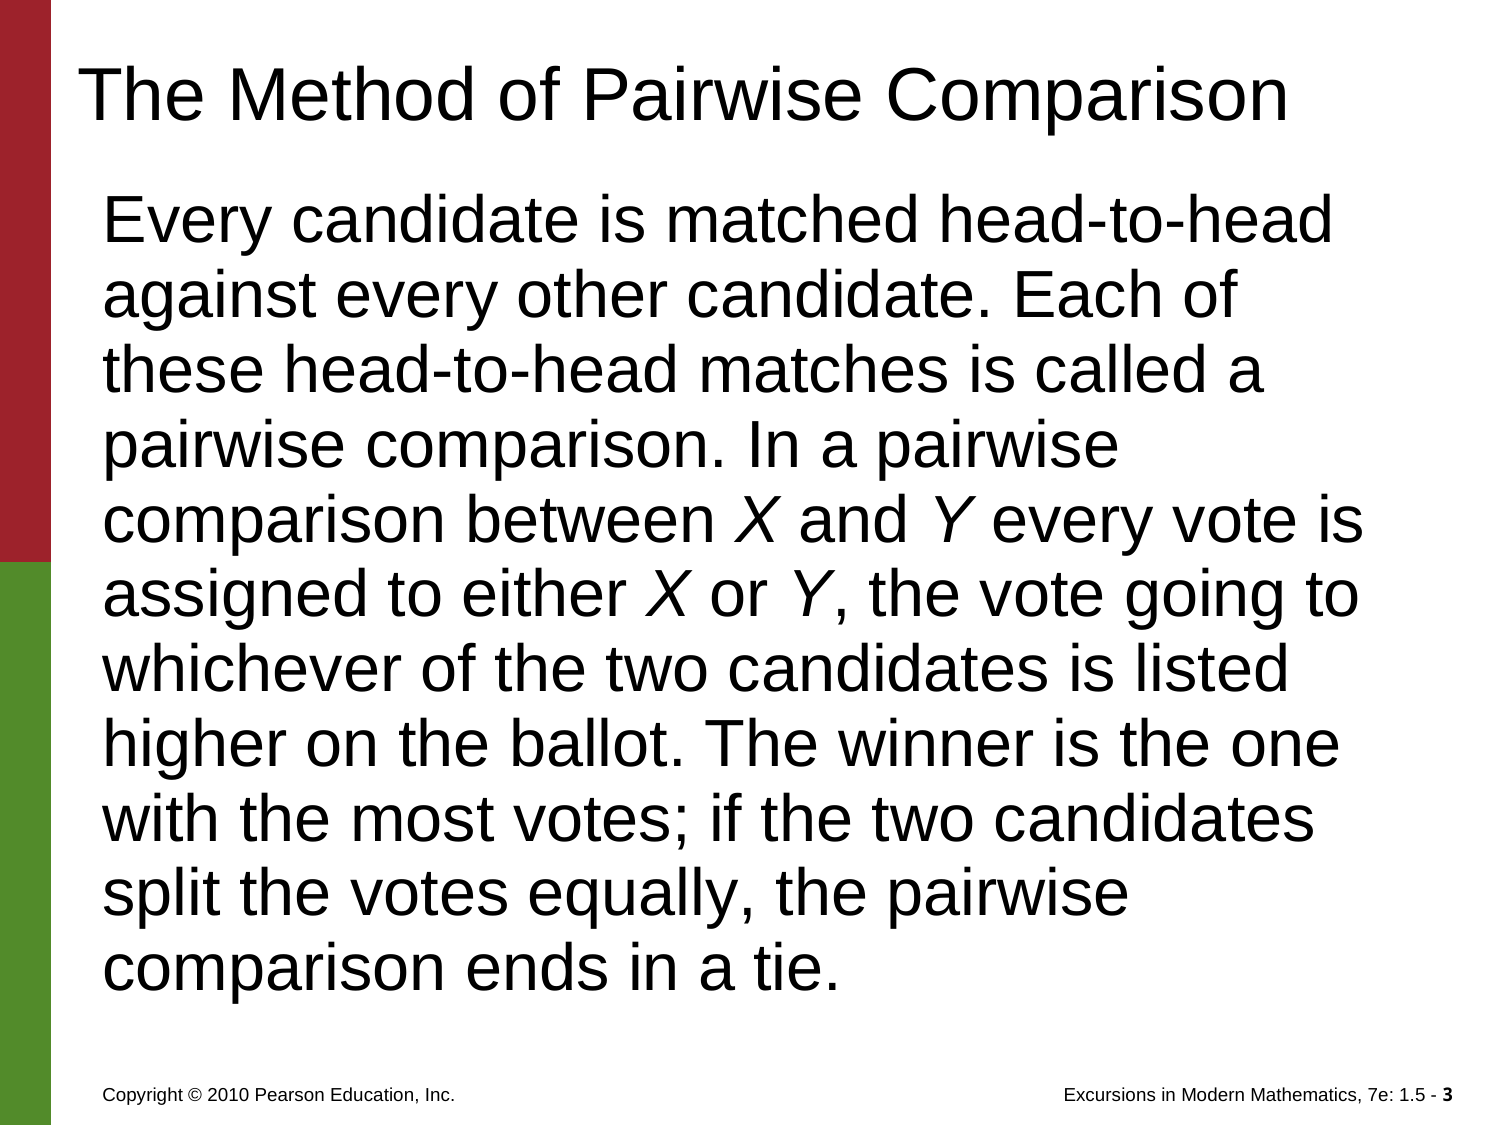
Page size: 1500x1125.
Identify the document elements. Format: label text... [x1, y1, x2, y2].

text_box The Method of Pairwise Comparison [62, 37, 1413, 143]
list Every candidate is matched head-to-head against every other candidate. Each of these head-to-head matches is called a pairwise comparison. In a pairwise comparison between X and Y every vote is assigned to either X or Y, the vote going to whichever of the two candidates is listed higher on the ballot. The winner is the one with the most votes; if the two candidates split the votes equally, the pairwise comparison ends in a tie. [87, 174, 1426, 1076]
